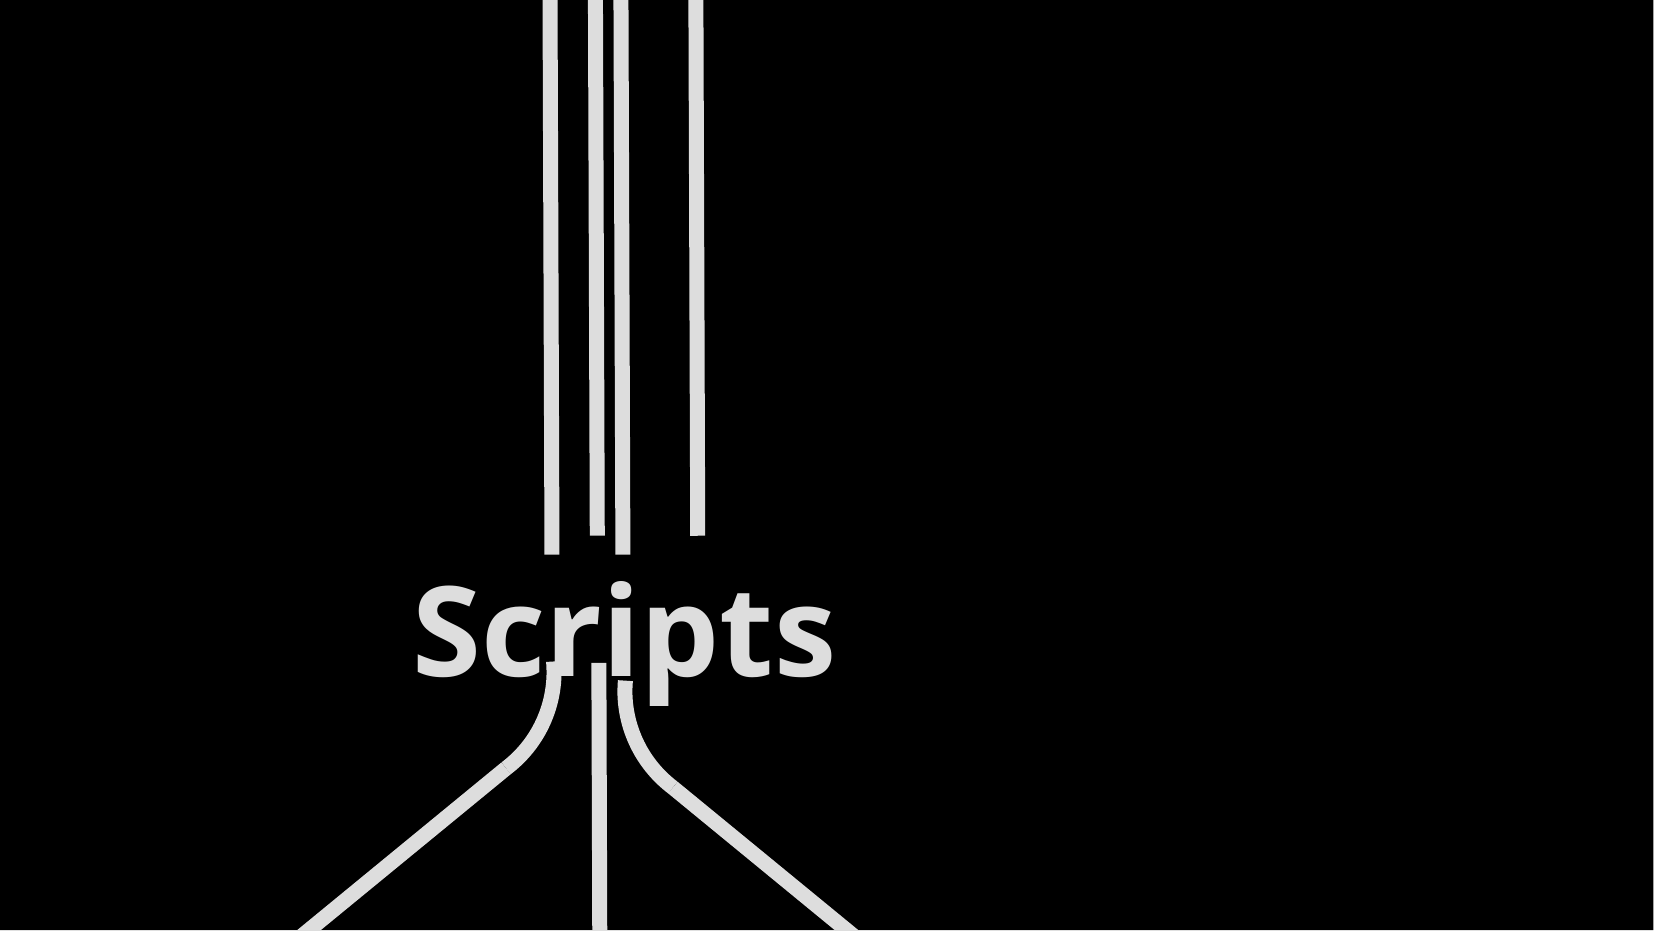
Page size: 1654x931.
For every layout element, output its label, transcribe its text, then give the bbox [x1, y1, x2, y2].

text_box [607, 0, 1654, 931]
text_box [603, 0, 615, 535]
text_box [0, 0, 592, 931]
text_box [558, 0, 589, 535]
text_box Scripts [397, 535, 1606, 689]
text_box [629, 0, 690, 535]
